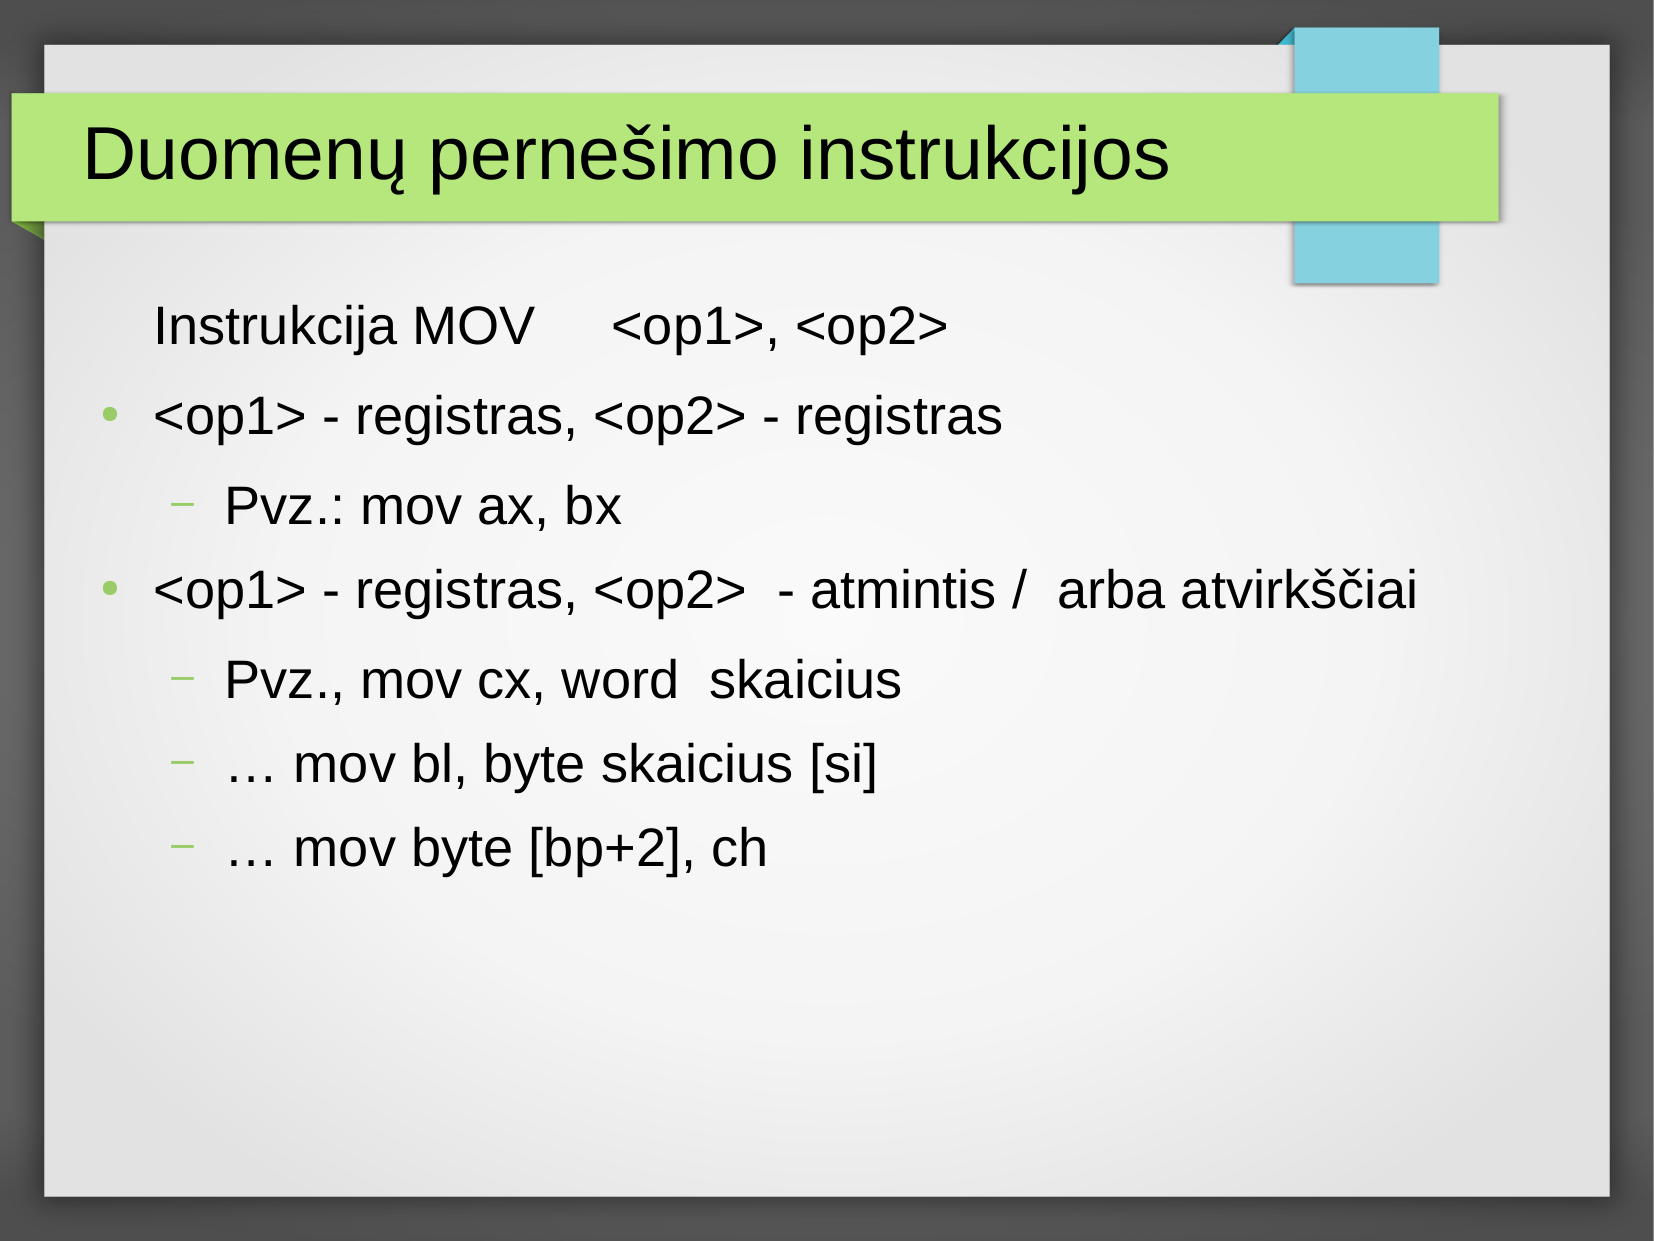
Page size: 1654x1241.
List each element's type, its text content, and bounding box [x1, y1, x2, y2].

title Duomenų pernešimo instrukcijos [82, 94, 1264, 213]
list Instrukcija MOV <op1>, <op2> <op1> - registras, <op2> - registras Pvz.: mov ax, bx <op1> - registras, <op2> - atmintis / arba atvirkščiai Pvz., mov cx, word skaicius … mov bl, byte skaicius [si] … mov byte [bp+2], ch [82, 295, 1571, 1015]
picture [0, 0, 1654, 1241]
